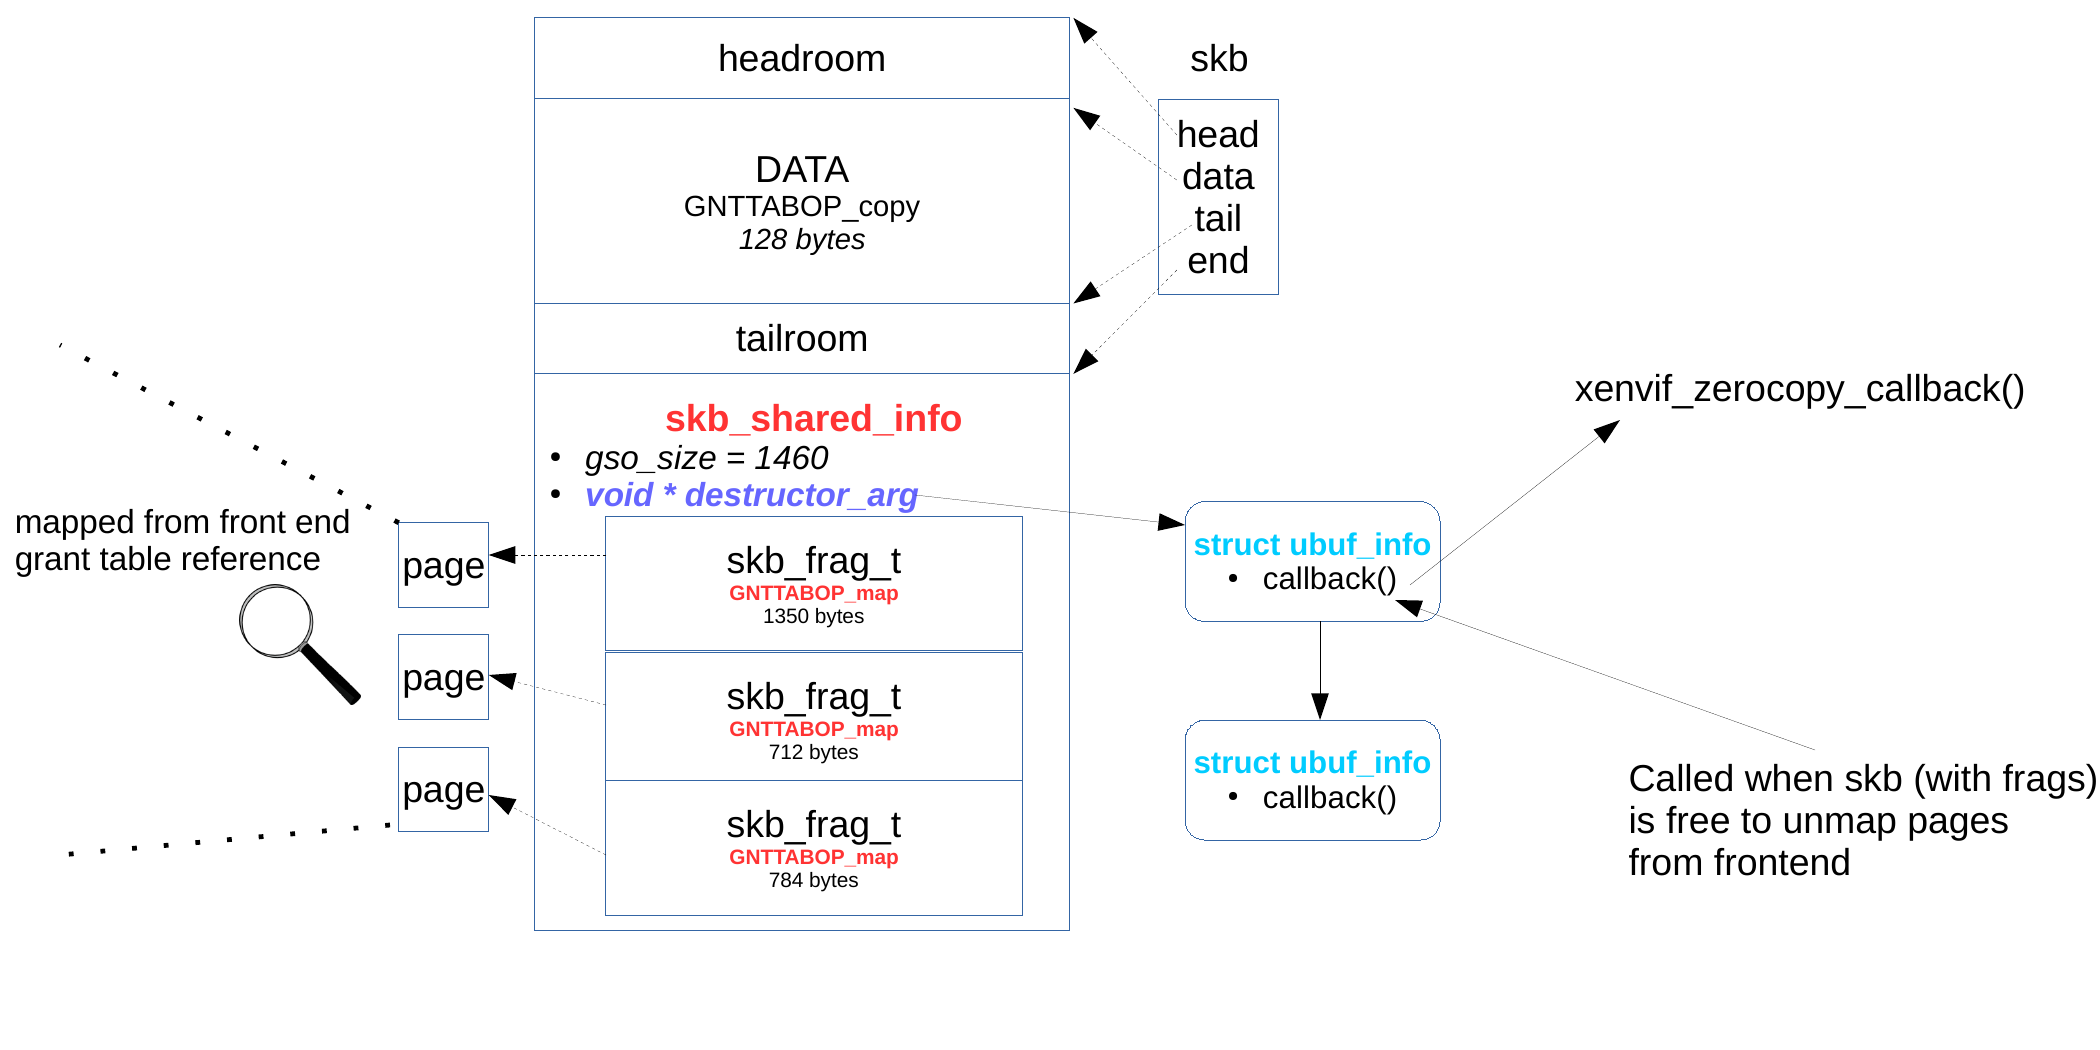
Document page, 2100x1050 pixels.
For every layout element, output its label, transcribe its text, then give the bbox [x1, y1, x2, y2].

text_box head data tail end [1158, 99, 1279, 295]
picture [239, 586, 361, 705]
text_box page [398, 747, 489, 832]
text_box DATA GNTTABOP_copy 128 bytes [534, 98, 1070, 303]
text_box xenvif_zerocopy_callback() [1560, 360, 2041, 417]
text_box [534, 511, 1070, 931]
text_box struct ubuf_info callback() [1185, 720, 1441, 841]
text_box mapped from front end grant table reference [0, 496, 376, 586]
text_box skb [1175, 29, 1264, 87]
text_box page [398, 634, 489, 720]
text_box skb_frag_t GNTTABOP_map 1350 bytes [605, 516, 1023, 651]
text_box skb_frag_t GNTTABOP_map 784 bytes [605, 780, 1023, 916]
text_box struct ubuf_info callback() [1185, 501, 1441, 622]
text_box [534, 374, 1070, 512]
text_box page [398, 522, 489, 608]
text_box Called when skb (with frags) is free to unmap pages from frontend [1613, 750, 2100, 891]
text_box skb_frag_t GNTTABOP_map 712 bytes [605, 652, 1023, 780]
text_box headroom [534, 17, 1070, 98]
text_box skb_shared_info gso_size = 1460 void * destructor_arg [534, 389, 1051, 521]
text_box tailroom [534, 303, 1070, 374]
